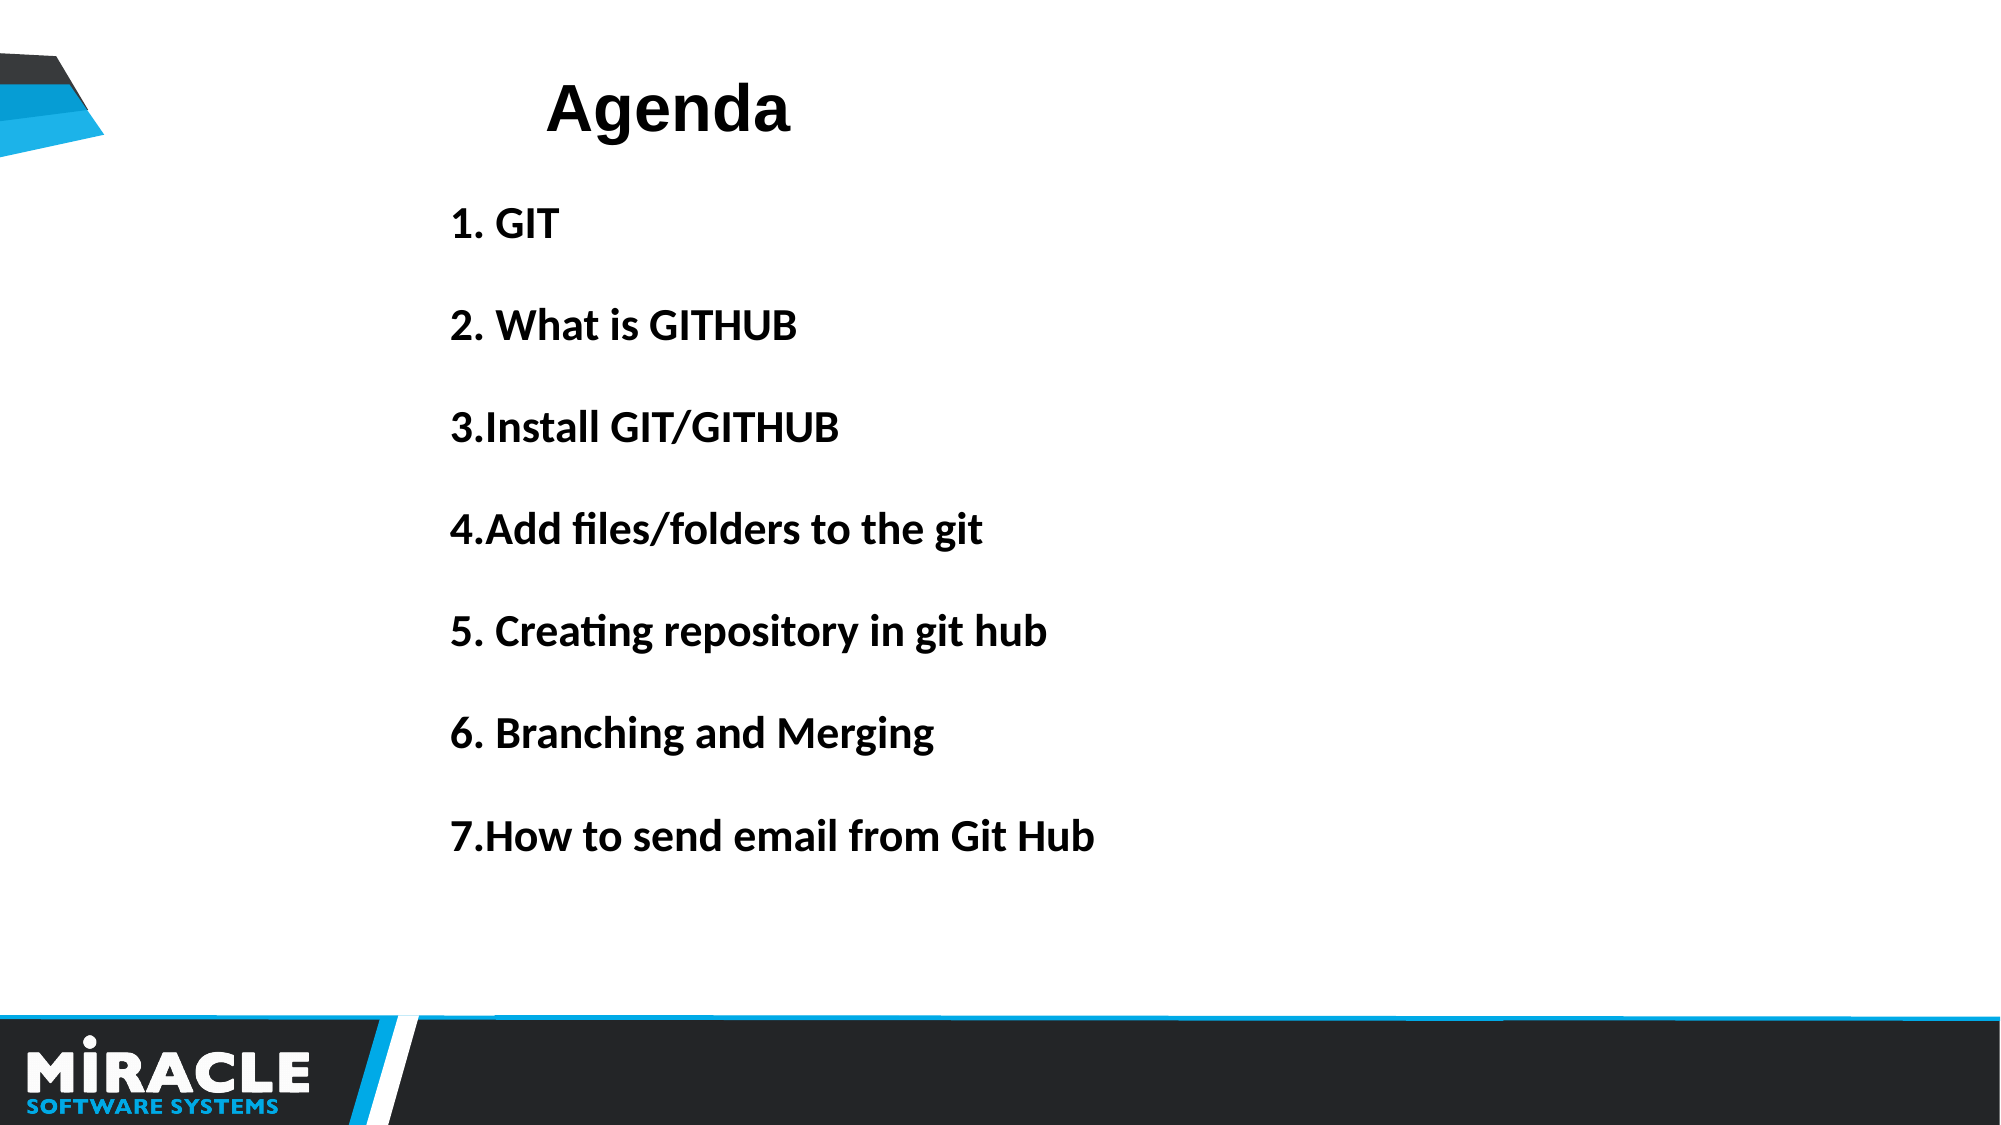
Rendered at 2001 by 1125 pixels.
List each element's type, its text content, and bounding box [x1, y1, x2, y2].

text_box Agenda 1. GIT 2. What is GITHUB 3.Install GIT/GITHUB 4.Add files/folders to the git 5. Creating repository in git hub 6. Branching and Merging 7.How to send email from Git Hub [435, 19, 1966, 1006]
